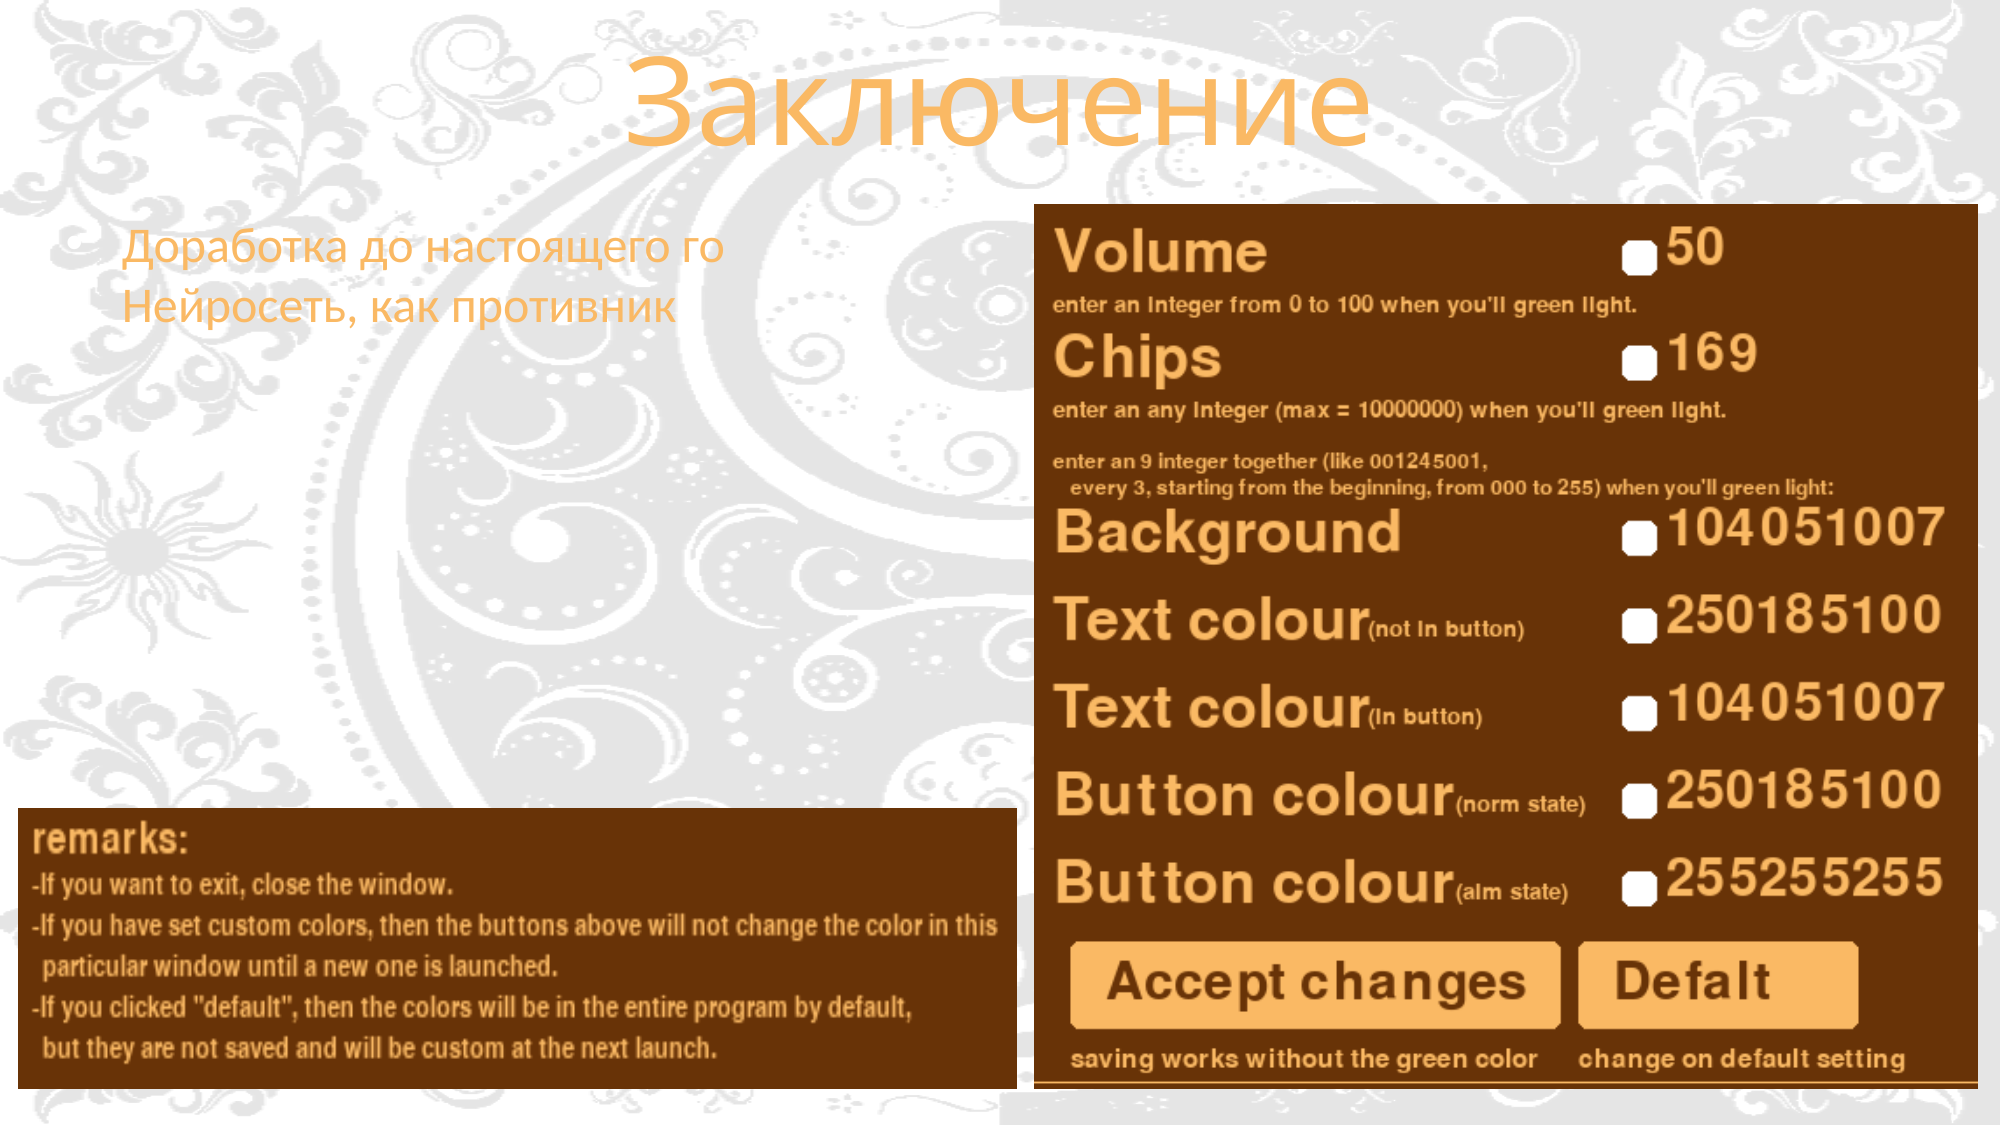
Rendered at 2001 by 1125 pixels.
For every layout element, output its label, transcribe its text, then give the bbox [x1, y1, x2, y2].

text_box Доработка до настоящего го Нейросеть, как противник [50, 204, 1017, 342]
title Заключение [249, 25, 1750, 180]
picture [0, 0, 2000, 1125]
